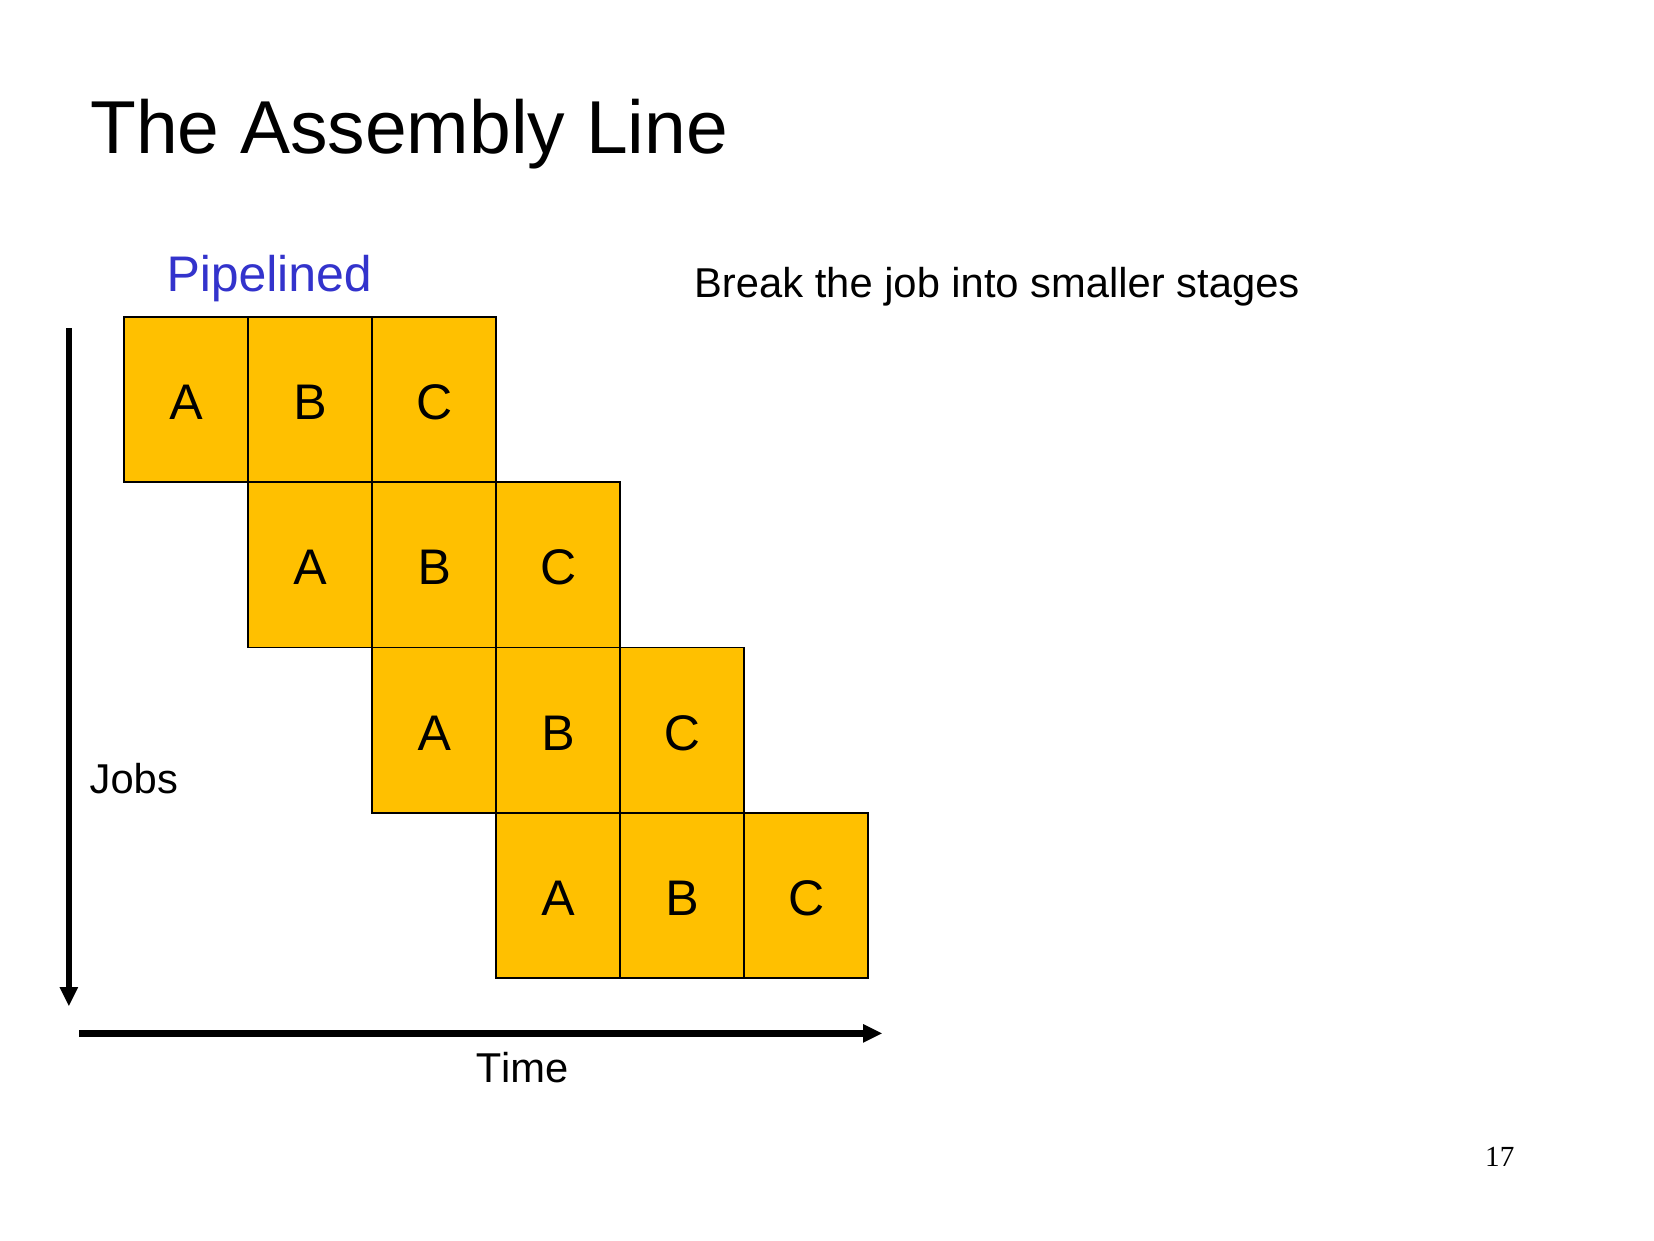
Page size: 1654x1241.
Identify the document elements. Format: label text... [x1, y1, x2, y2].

text_box C [496, 482, 621, 647]
text_box B [247, 316, 371, 482]
text_box Pipelined [151, 234, 387, 310]
text_box C [620, 647, 745, 812]
text_box The Assembly Line [75, 71, 744, 177]
text_box Time [461, 1037, 584, 1099]
text_box A [371, 647, 496, 813]
text_box B [496, 647, 620, 812]
text_box B [371, 482, 496, 647]
text_box A [247, 482, 371, 648]
text_box A [496, 812, 620, 979]
text_box C [371, 316, 497, 482]
text_box Jobs [74, 744, 194, 810]
text_box <number> [1185, 1129, 1530, 1213]
text_box A [123, 316, 247, 483]
text_box Break the job into smaller stages [679, 248, 1315, 314]
text_box C [744, 812, 869, 979]
text_box B [620, 812, 744, 979]
